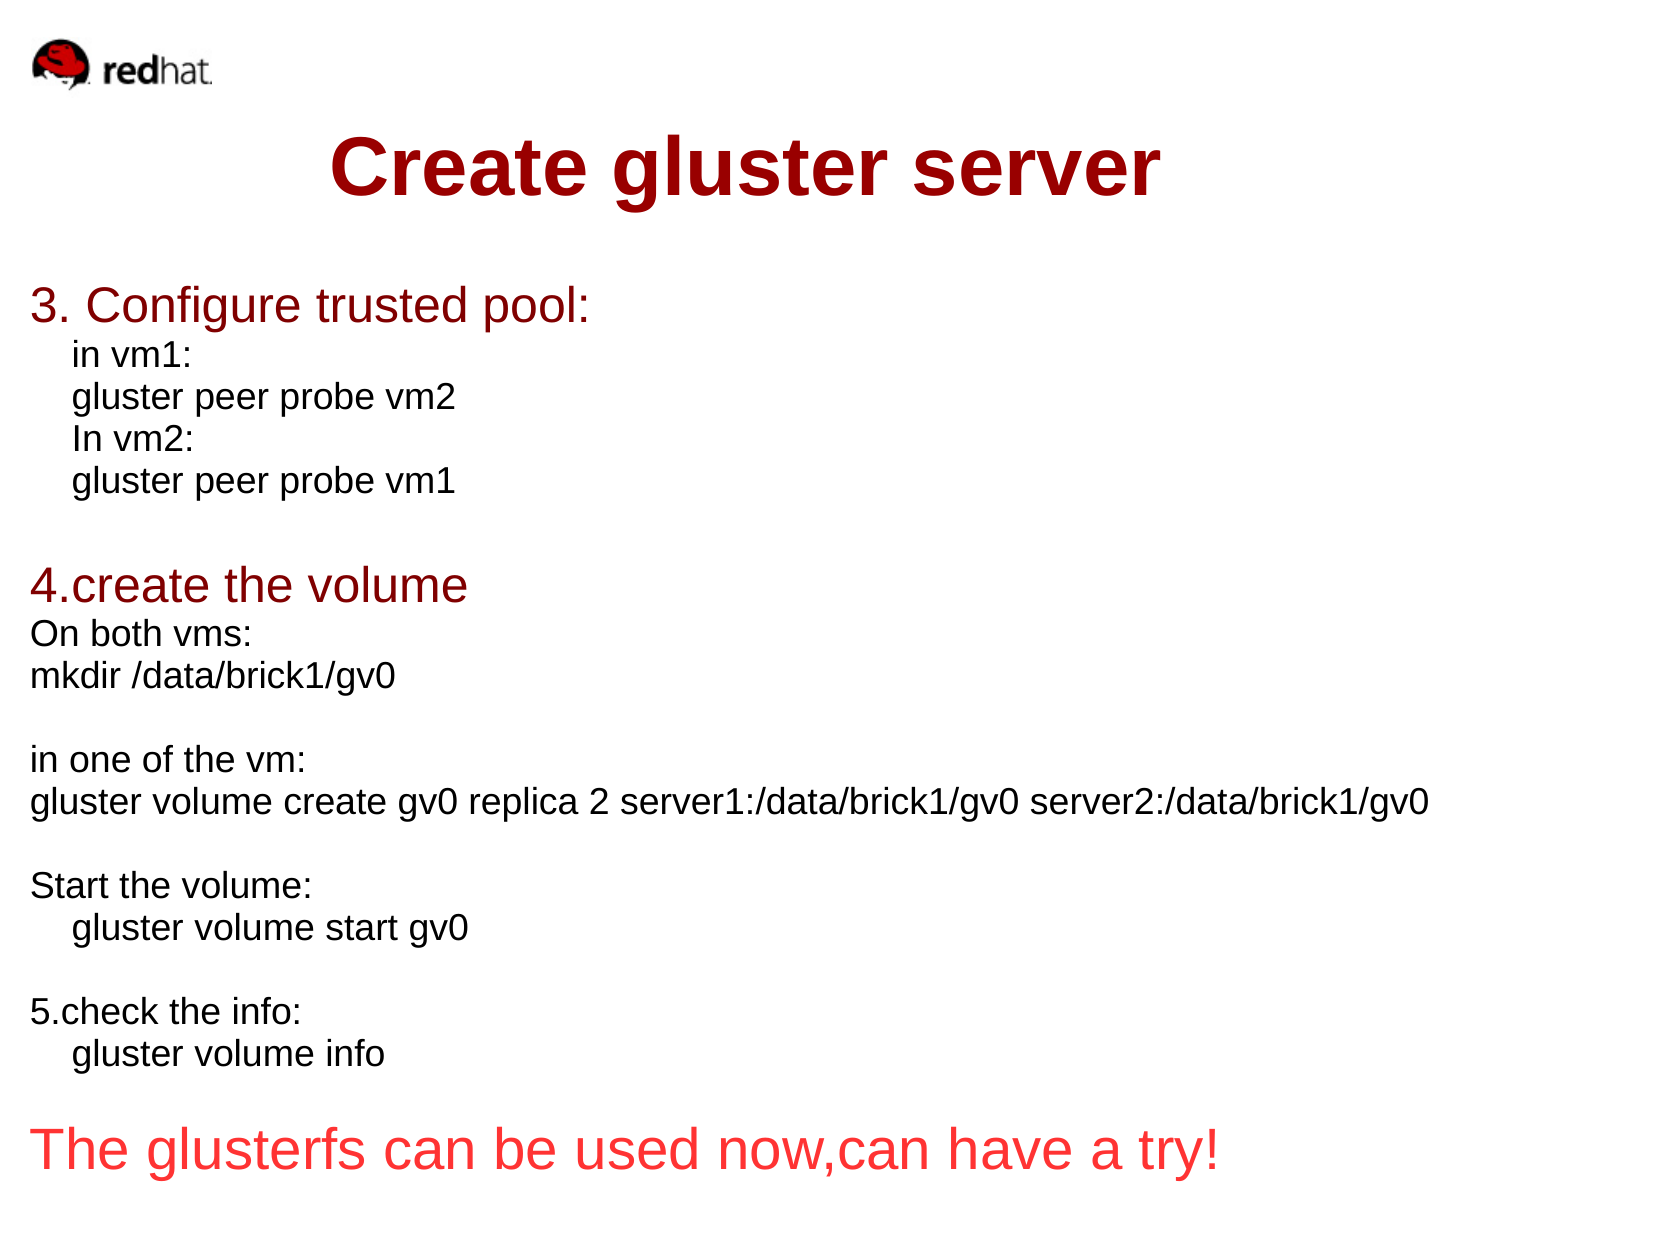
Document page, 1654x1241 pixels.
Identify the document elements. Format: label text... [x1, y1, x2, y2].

text_box 3. Configure trusted pool: in vm1: gluster peer probe vm2 In vm2: gluster peer probe vm1 4.create the volume On both vms: mkdir /data/brick1/gv0 in one of the vm: gluster volume create gv0 replica 2 server1:/data/brick1/gv0 server2:/data/brick1/gv0 Start the volume: gluster volume start gv0 5.check the info: gluster volume info The glusterfs can be used now,can have a try! [15, 270, 1654, 1241]
text_box Create gluster server [150, 112, 1313, 226]
picture [31, 37, 212, 98]
